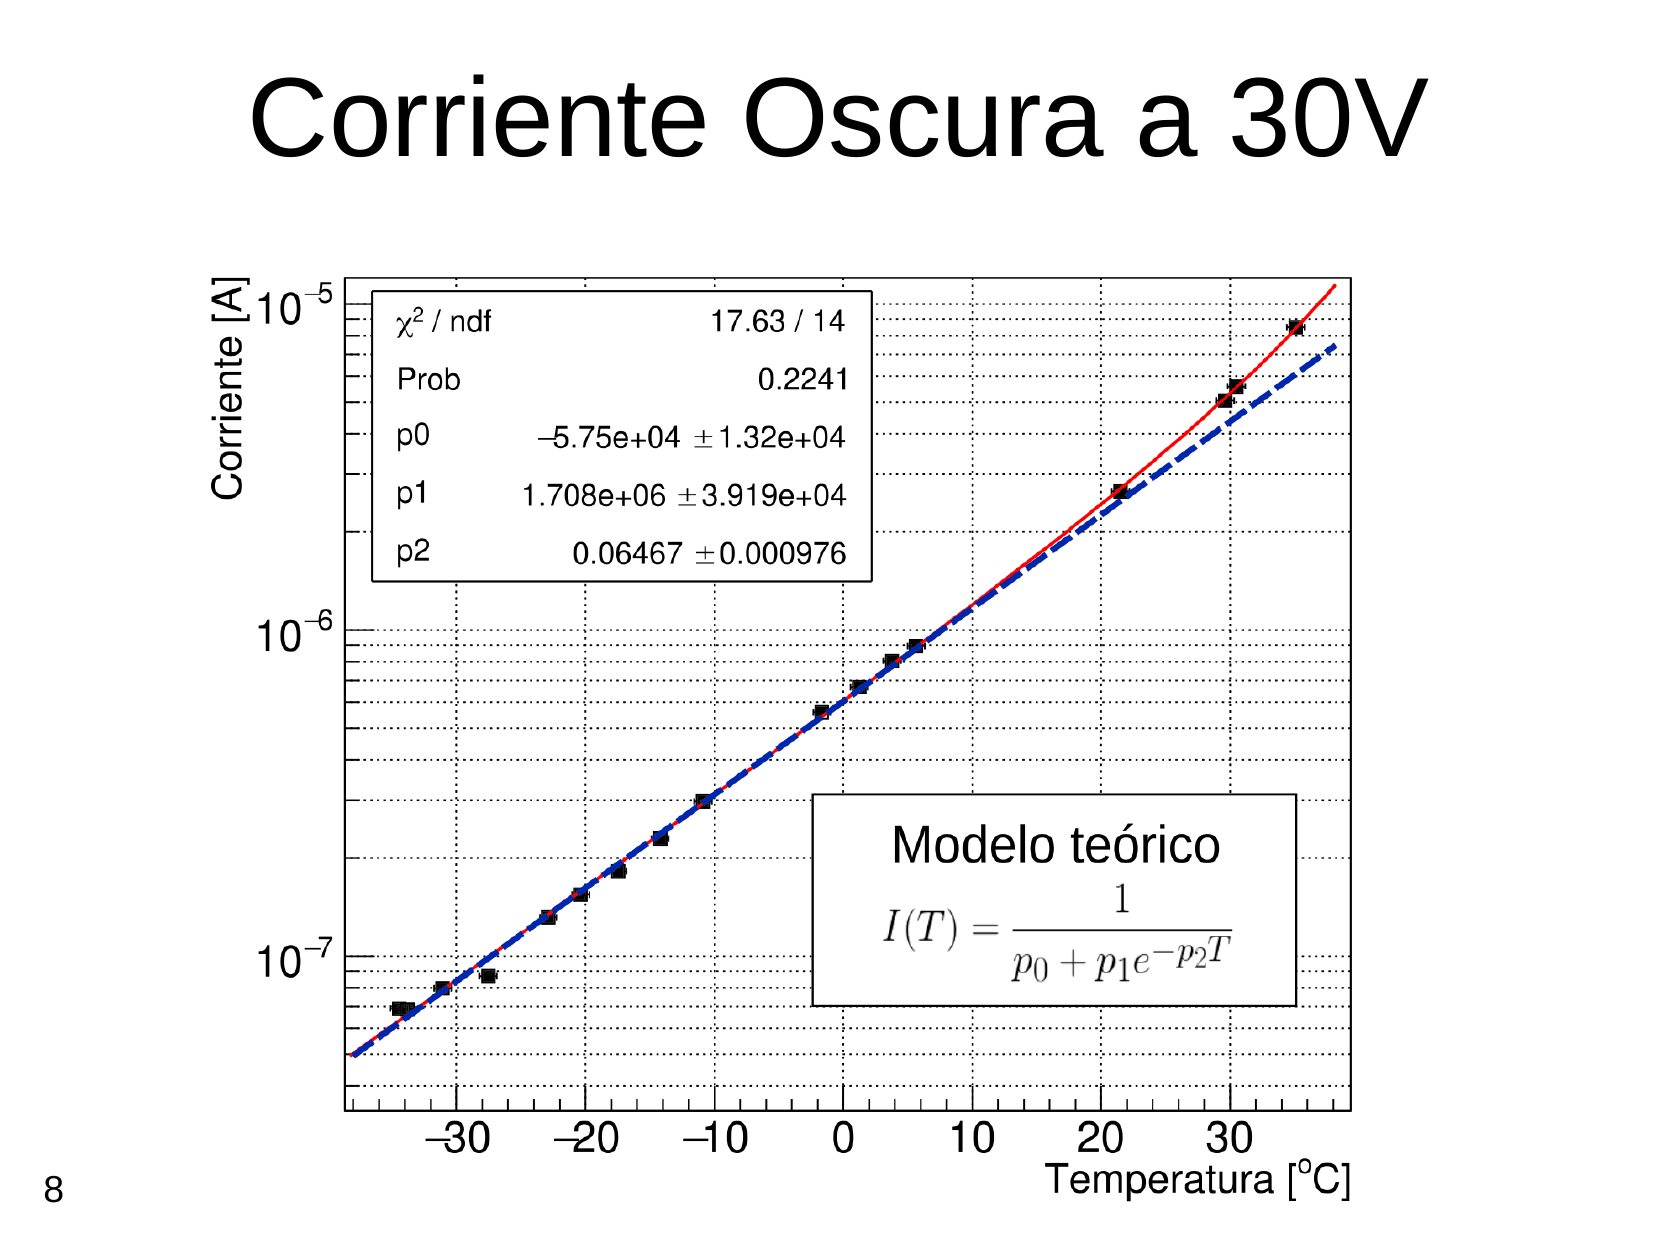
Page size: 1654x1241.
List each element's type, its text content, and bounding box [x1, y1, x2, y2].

picture [205, 173, 1463, 1215]
text_box Corriente Oscura a 30V [94, 8, 1583, 216]
text_box <number> [28, 1160, 687, 1222]
